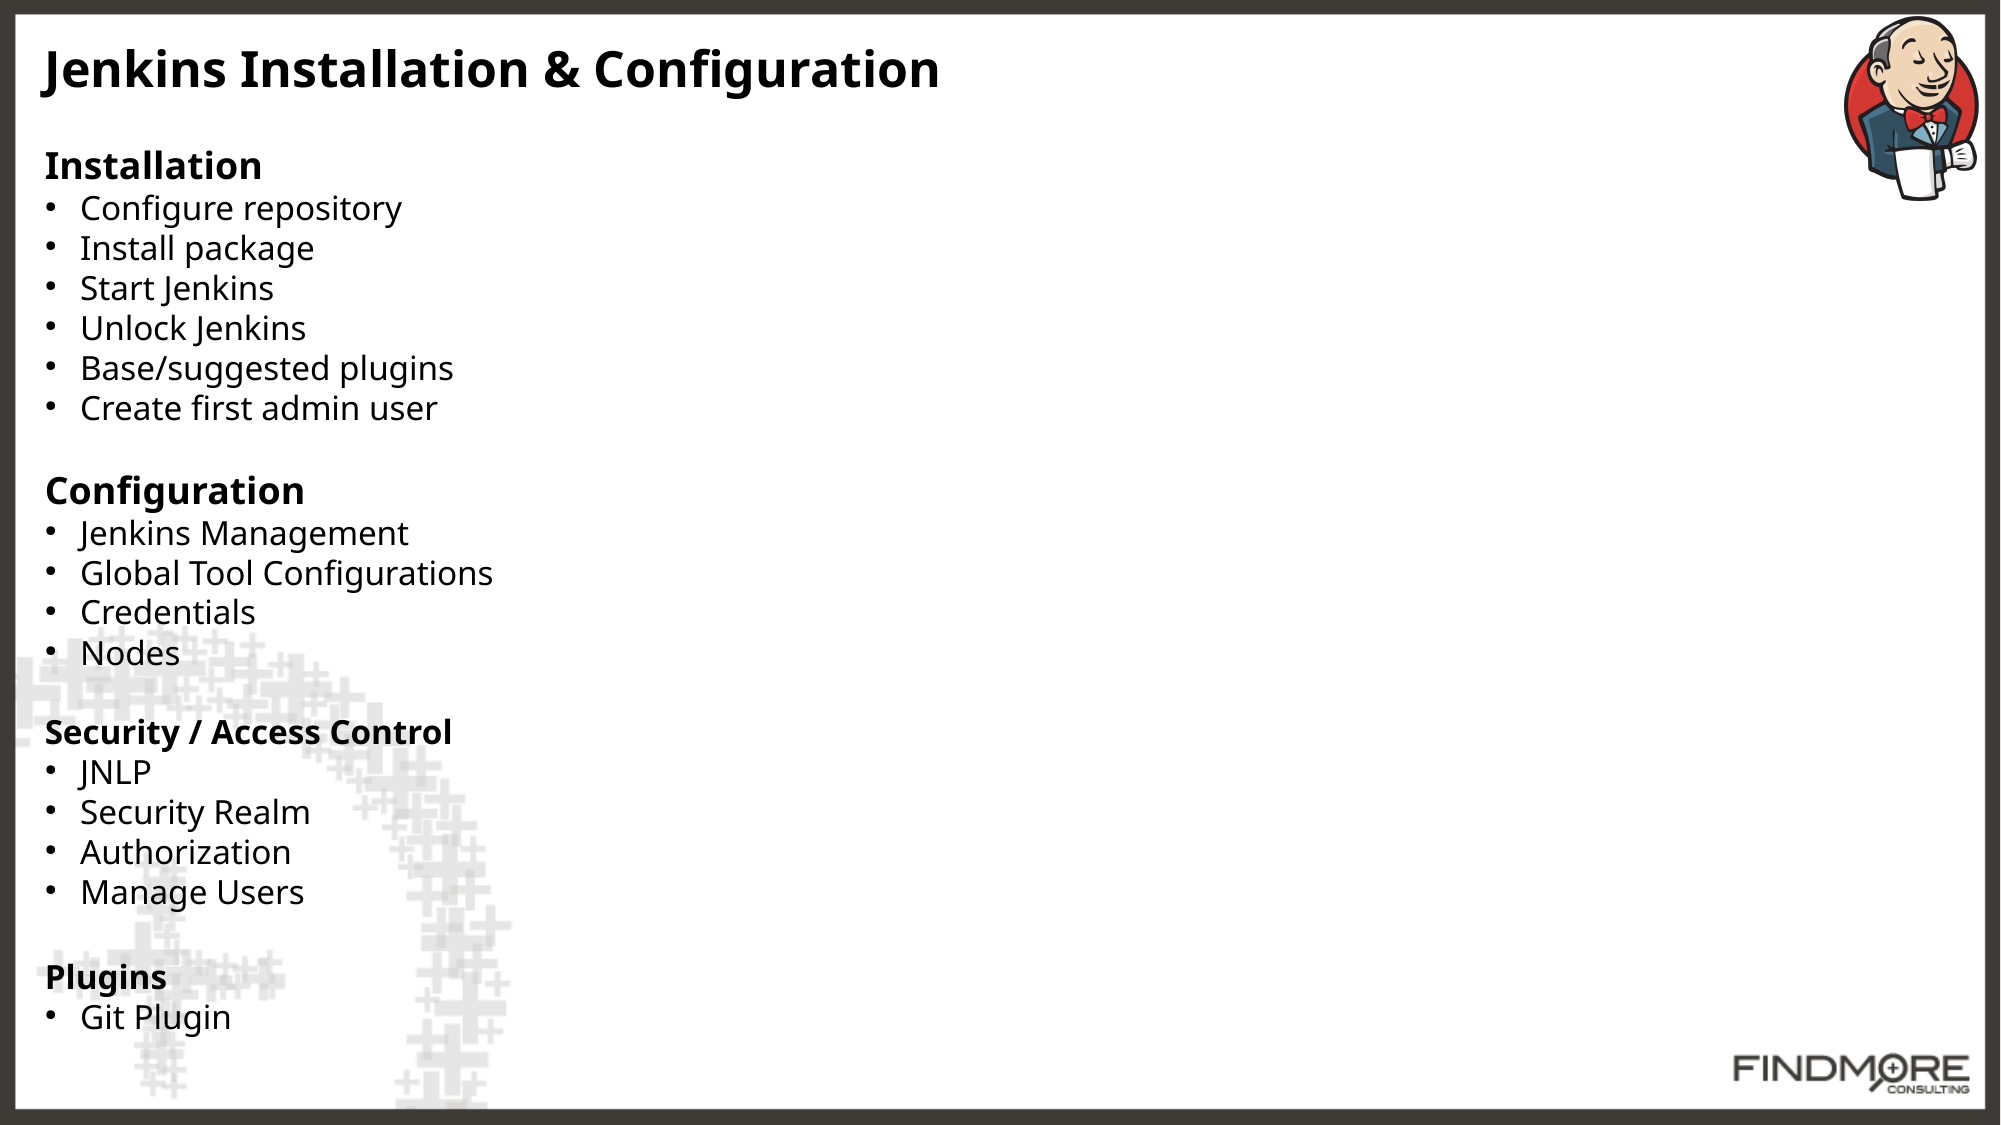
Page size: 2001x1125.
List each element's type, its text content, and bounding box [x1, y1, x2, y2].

picture [0, 0, 2001, 1125]
text_box Jenkins Installation & Configuration Installation Configure repository Install package Start Jenkins Unlock Jenkins Base/suggested plugins Create first admin user Configuration Jenkins Management Global Tool Configurations Credentials Nodes Security / Access Control JNLP Security Realm Authorization Manage Users Plugins Git Plugin [29, 29, 1950, 1035]
